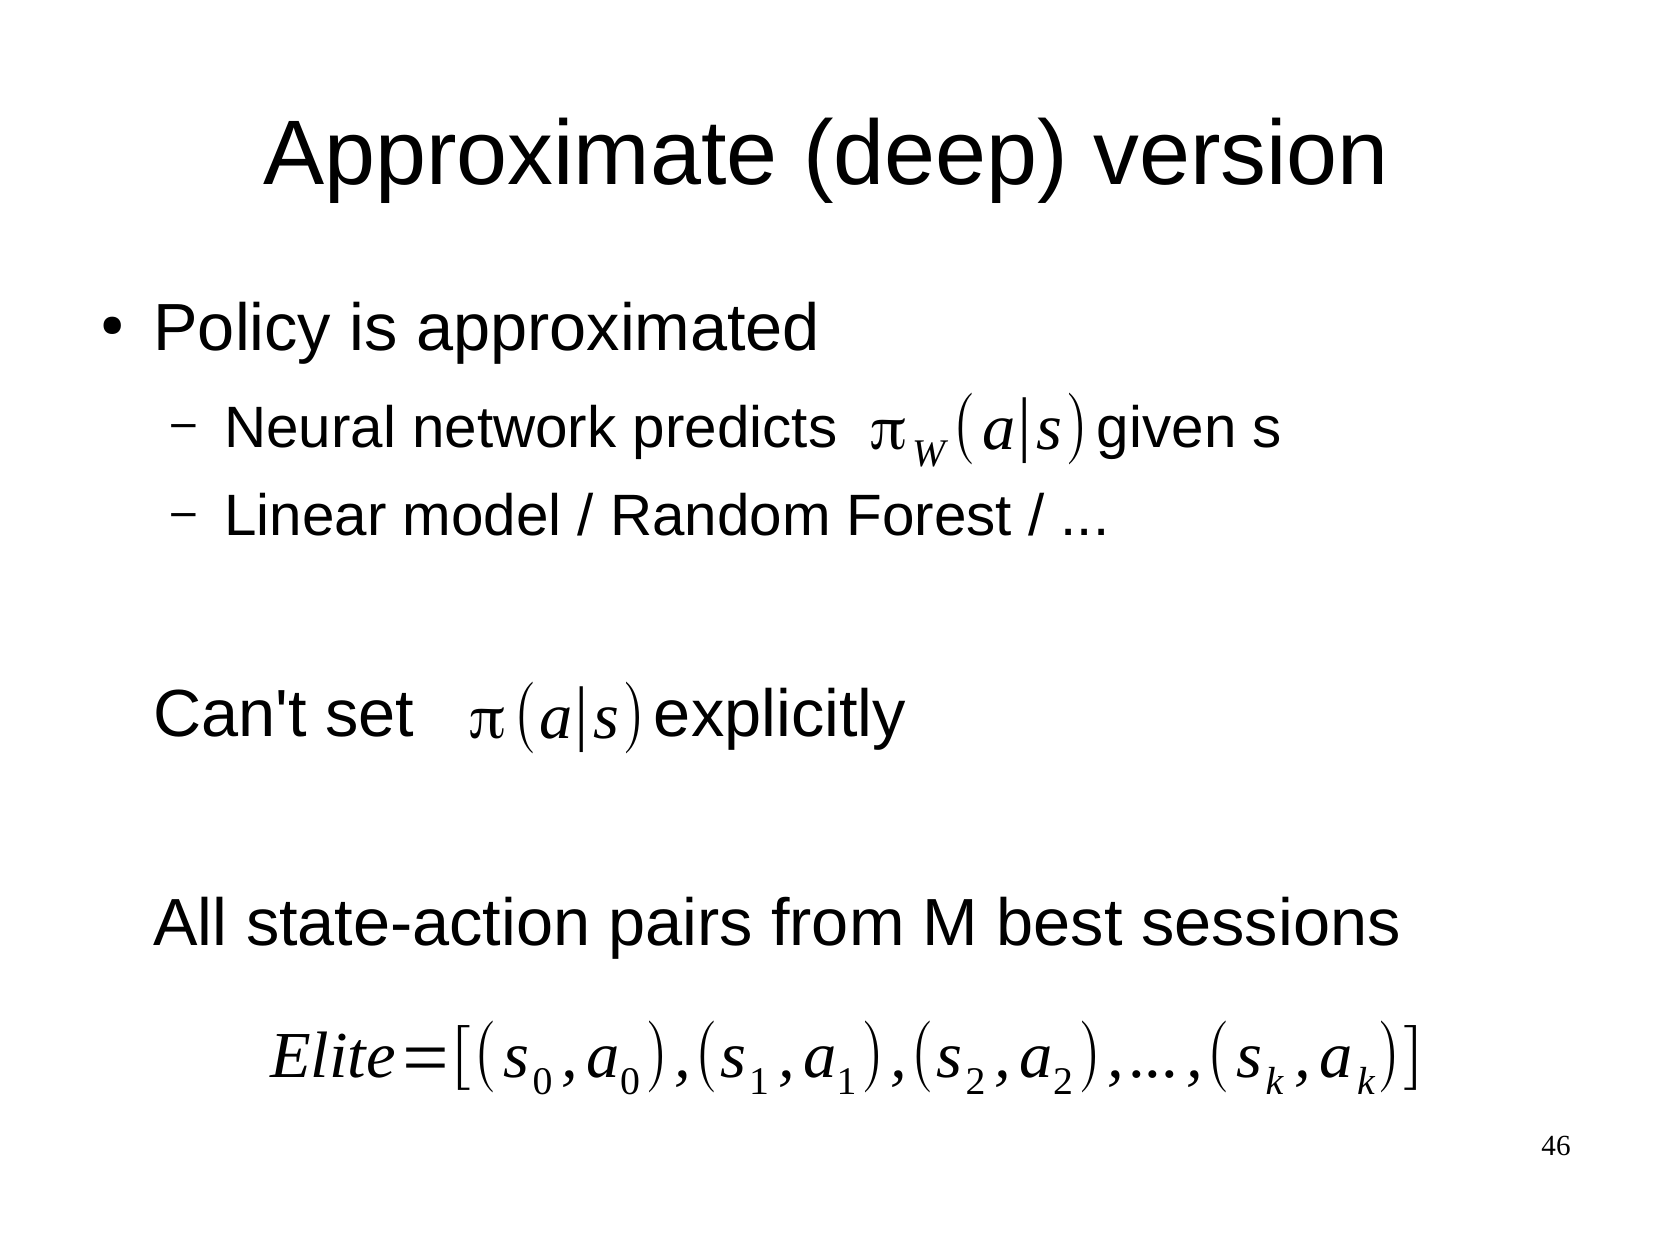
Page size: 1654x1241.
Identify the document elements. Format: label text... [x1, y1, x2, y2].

chart [853, 388, 1103, 473]
chart [452, 677, 663, 757]
list Policy is approximated Neural network predicts given s Linear model / Random Forest / ... Can't set explicitly All state-action pairs from M best sessions [82, 290, 1571, 1010]
title Approximate (deep) version [82, 49, 1571, 257]
chart [249, 1016, 1439, 1102]
